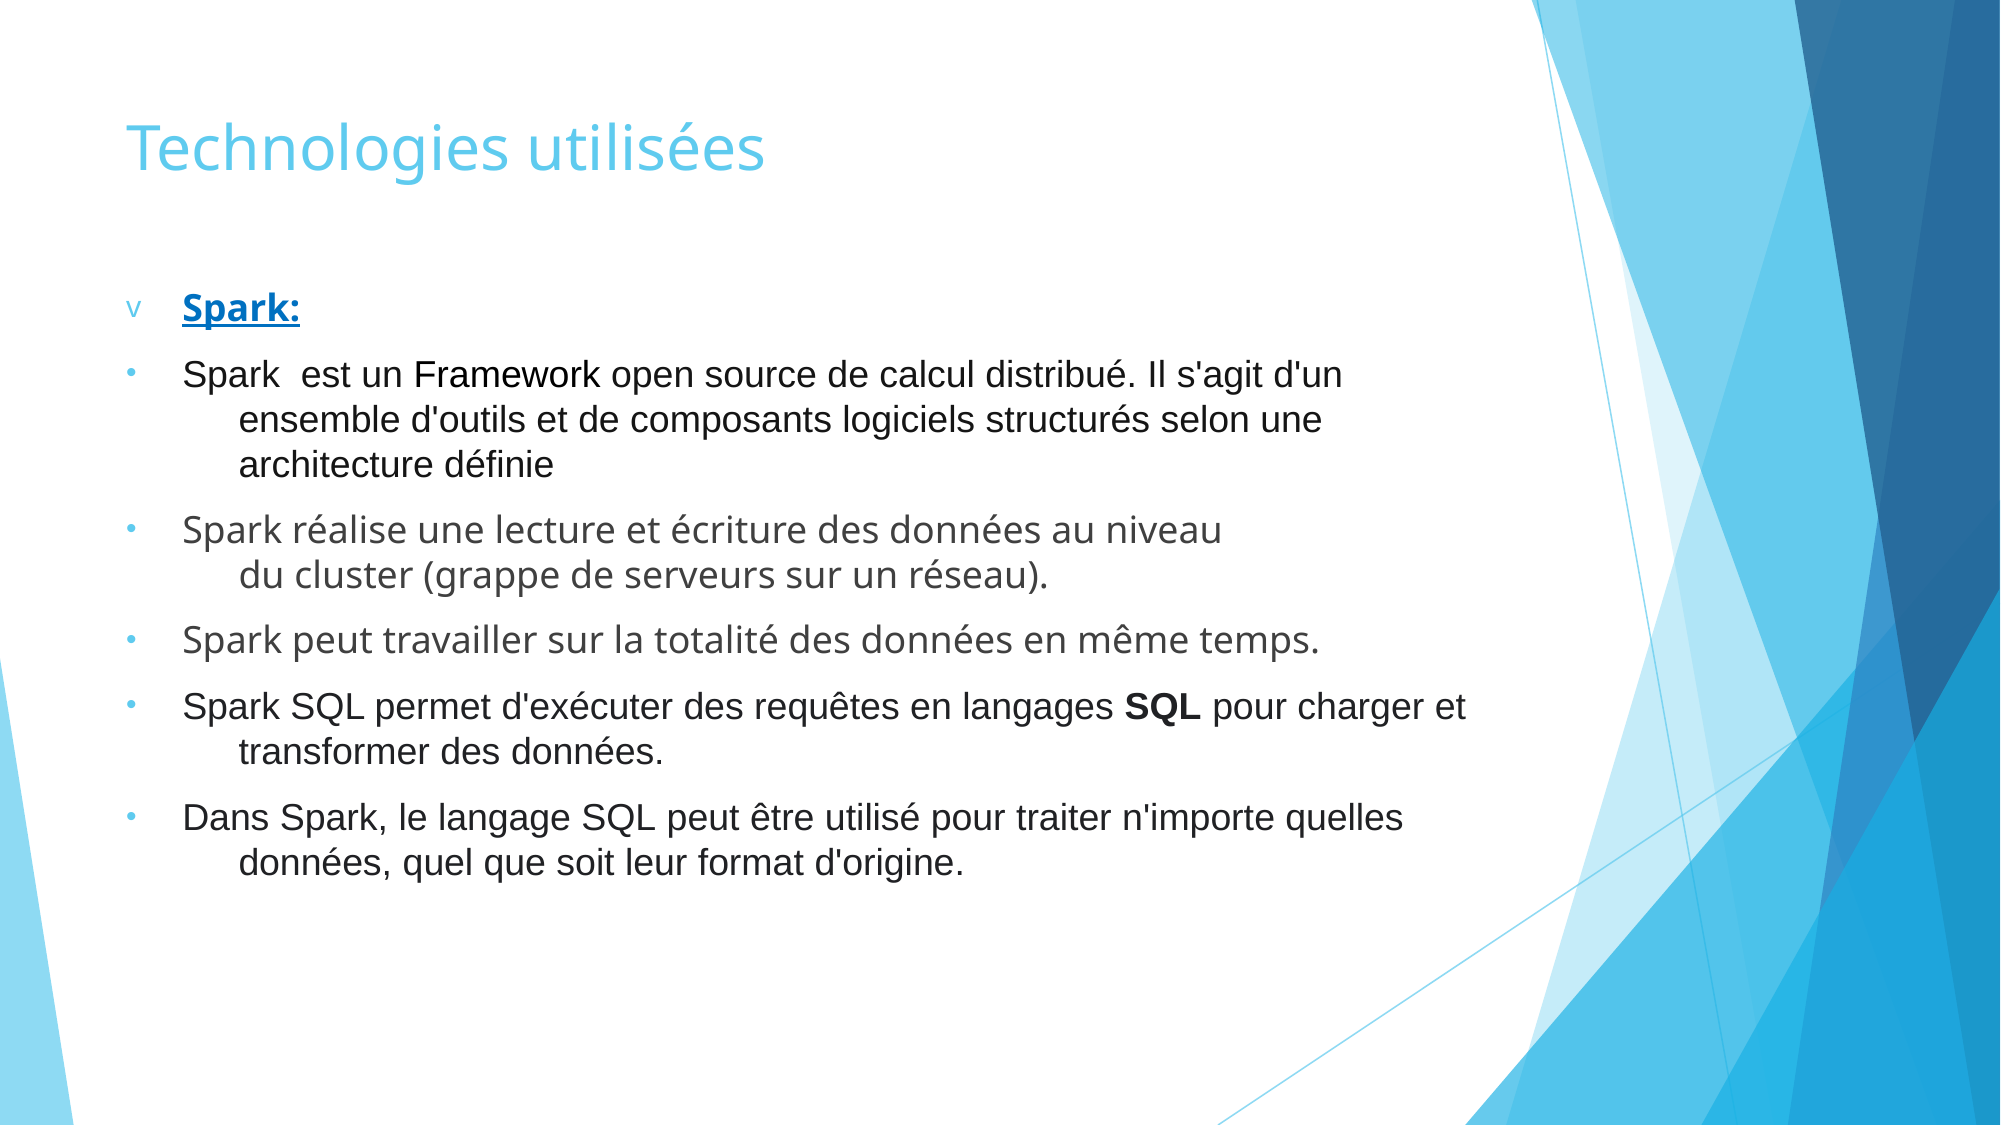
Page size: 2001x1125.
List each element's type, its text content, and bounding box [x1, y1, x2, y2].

list Spark: Spark est un Framework open source de calcul distribué. Il s'agit d'un ensemble d'outils et de composants logiciels structurés selon une architecture définie Spark réalise une lecture et écriture des données au niveau du cluster (grappe de serveurs sur un réseau). Spark peut travailler sur la totalité des données en même temps. Spark SQL permet d'exécuter des requêtes en langages SQL pour charger et transformer des données. Dans Spark, le langage SQL peut être utilisé pour traiter n'importe quelles données, quel que soit leur format d'origine. [111, 276, 1522, 992]
title Technologies utilisées [111, 99, 1522, 276]
